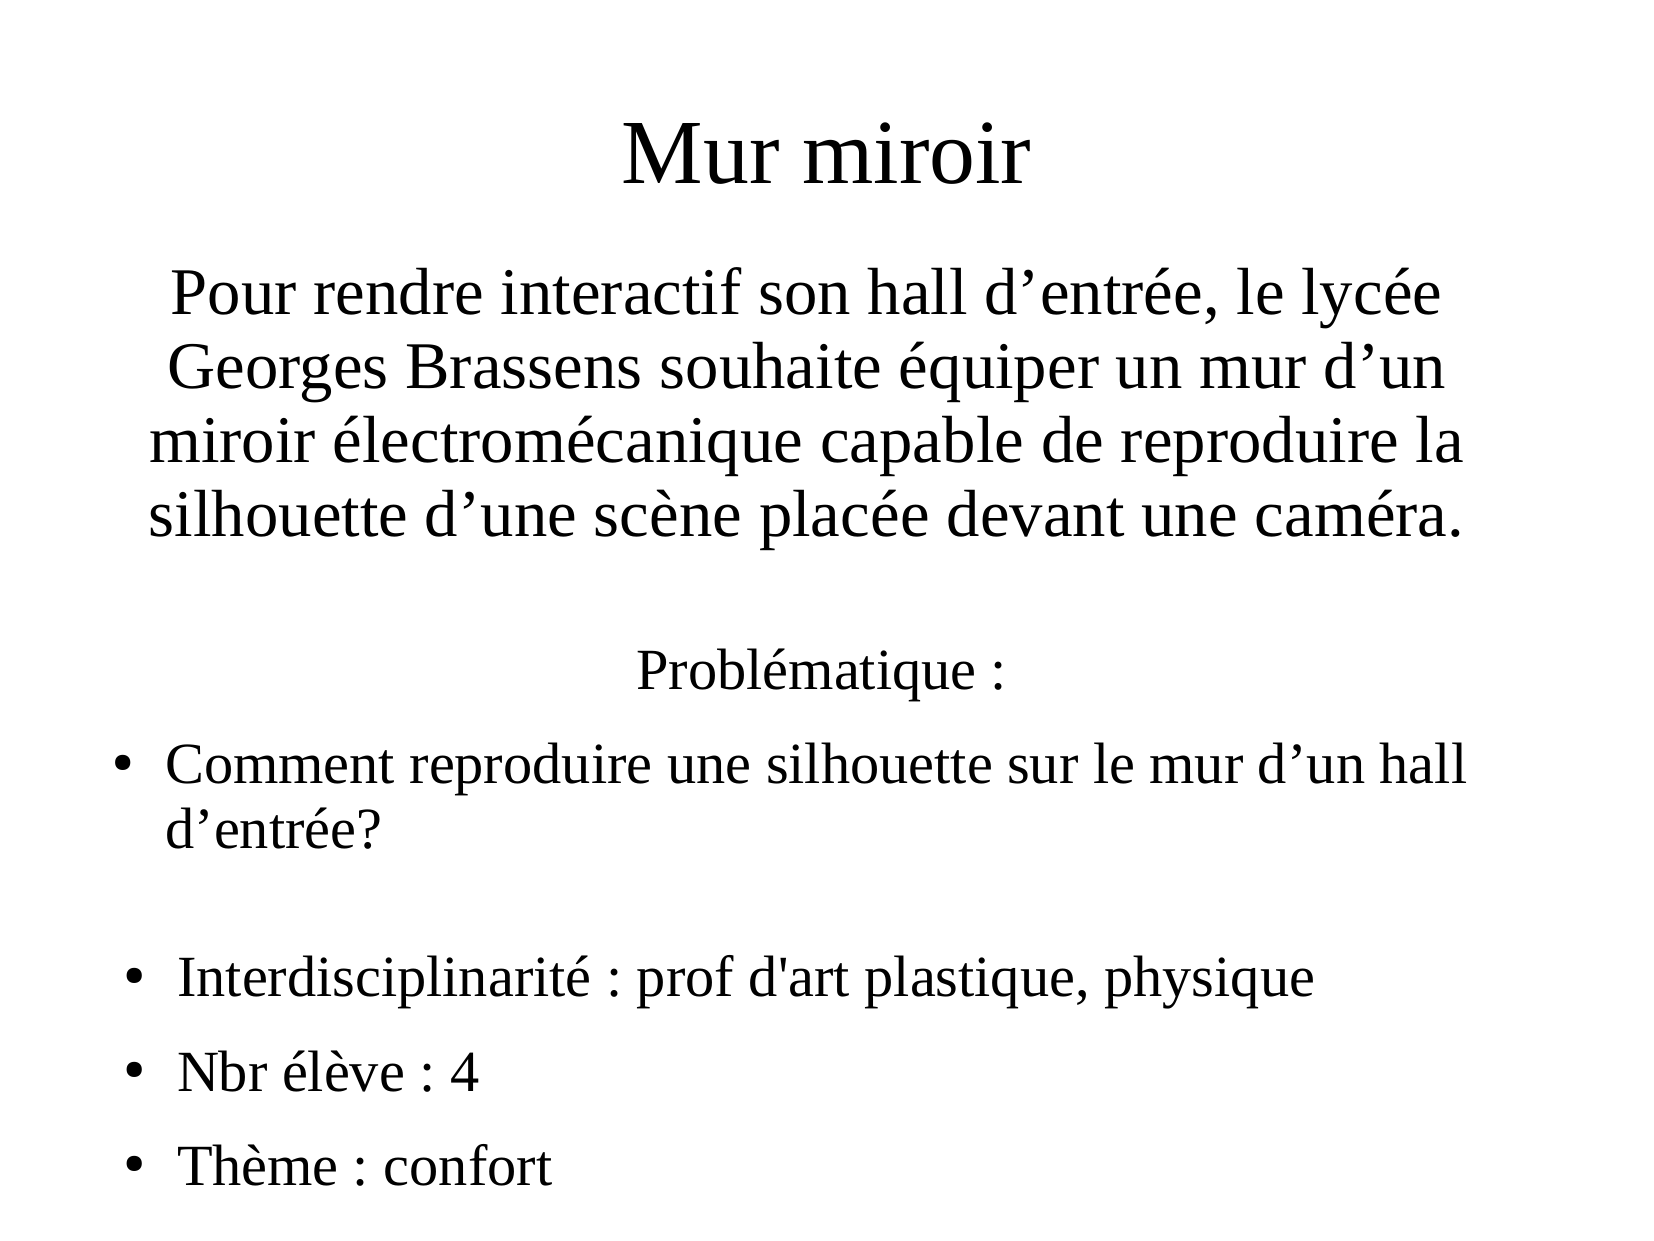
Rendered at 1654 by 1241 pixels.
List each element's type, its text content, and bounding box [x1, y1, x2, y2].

list Problématique : Comment reproduire une silhouette sur le mur d’un hall d’entrée? [94, 637, 1550, 934]
list Pour rendre interactif son hall d’entrée, le lycée Georges Brassens souhaite équiper un mur d’un miroir électromécanique capable de reproduire la silhouette d’une scène placée devant une caméra. [80, 255, 1536, 674]
title Mur miroir [82, 49, 1571, 257]
list Interdisciplinarité : prof d'art plastique, physique Nbr élève : 4 Thème : confort [106, 944, 1562, 1241]
